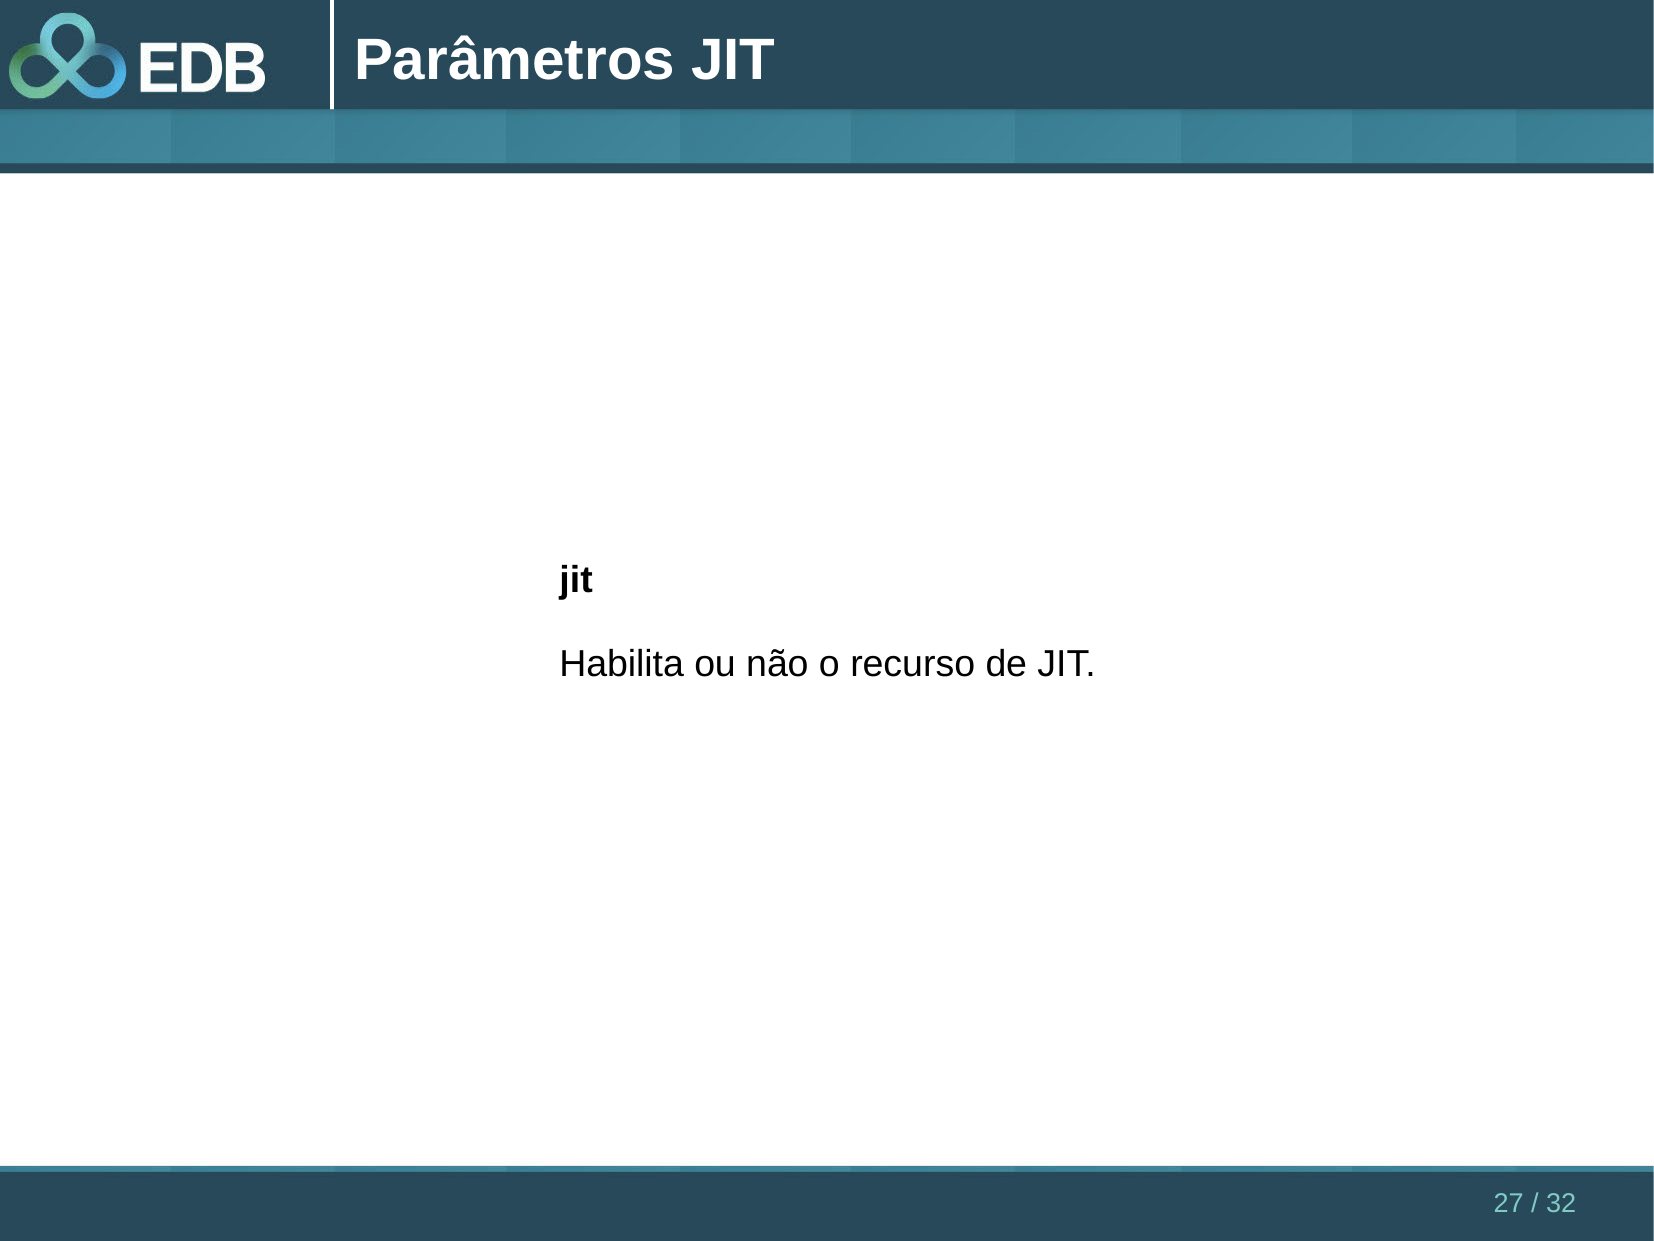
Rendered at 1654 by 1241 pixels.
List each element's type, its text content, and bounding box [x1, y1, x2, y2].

title Parâmetros JIT [354, 26, 1595, 92]
text_box jit Habilita ou não o recurso de JIT. [544, 551, 1113, 693]
picture [0, 0, 1654, 1241]
